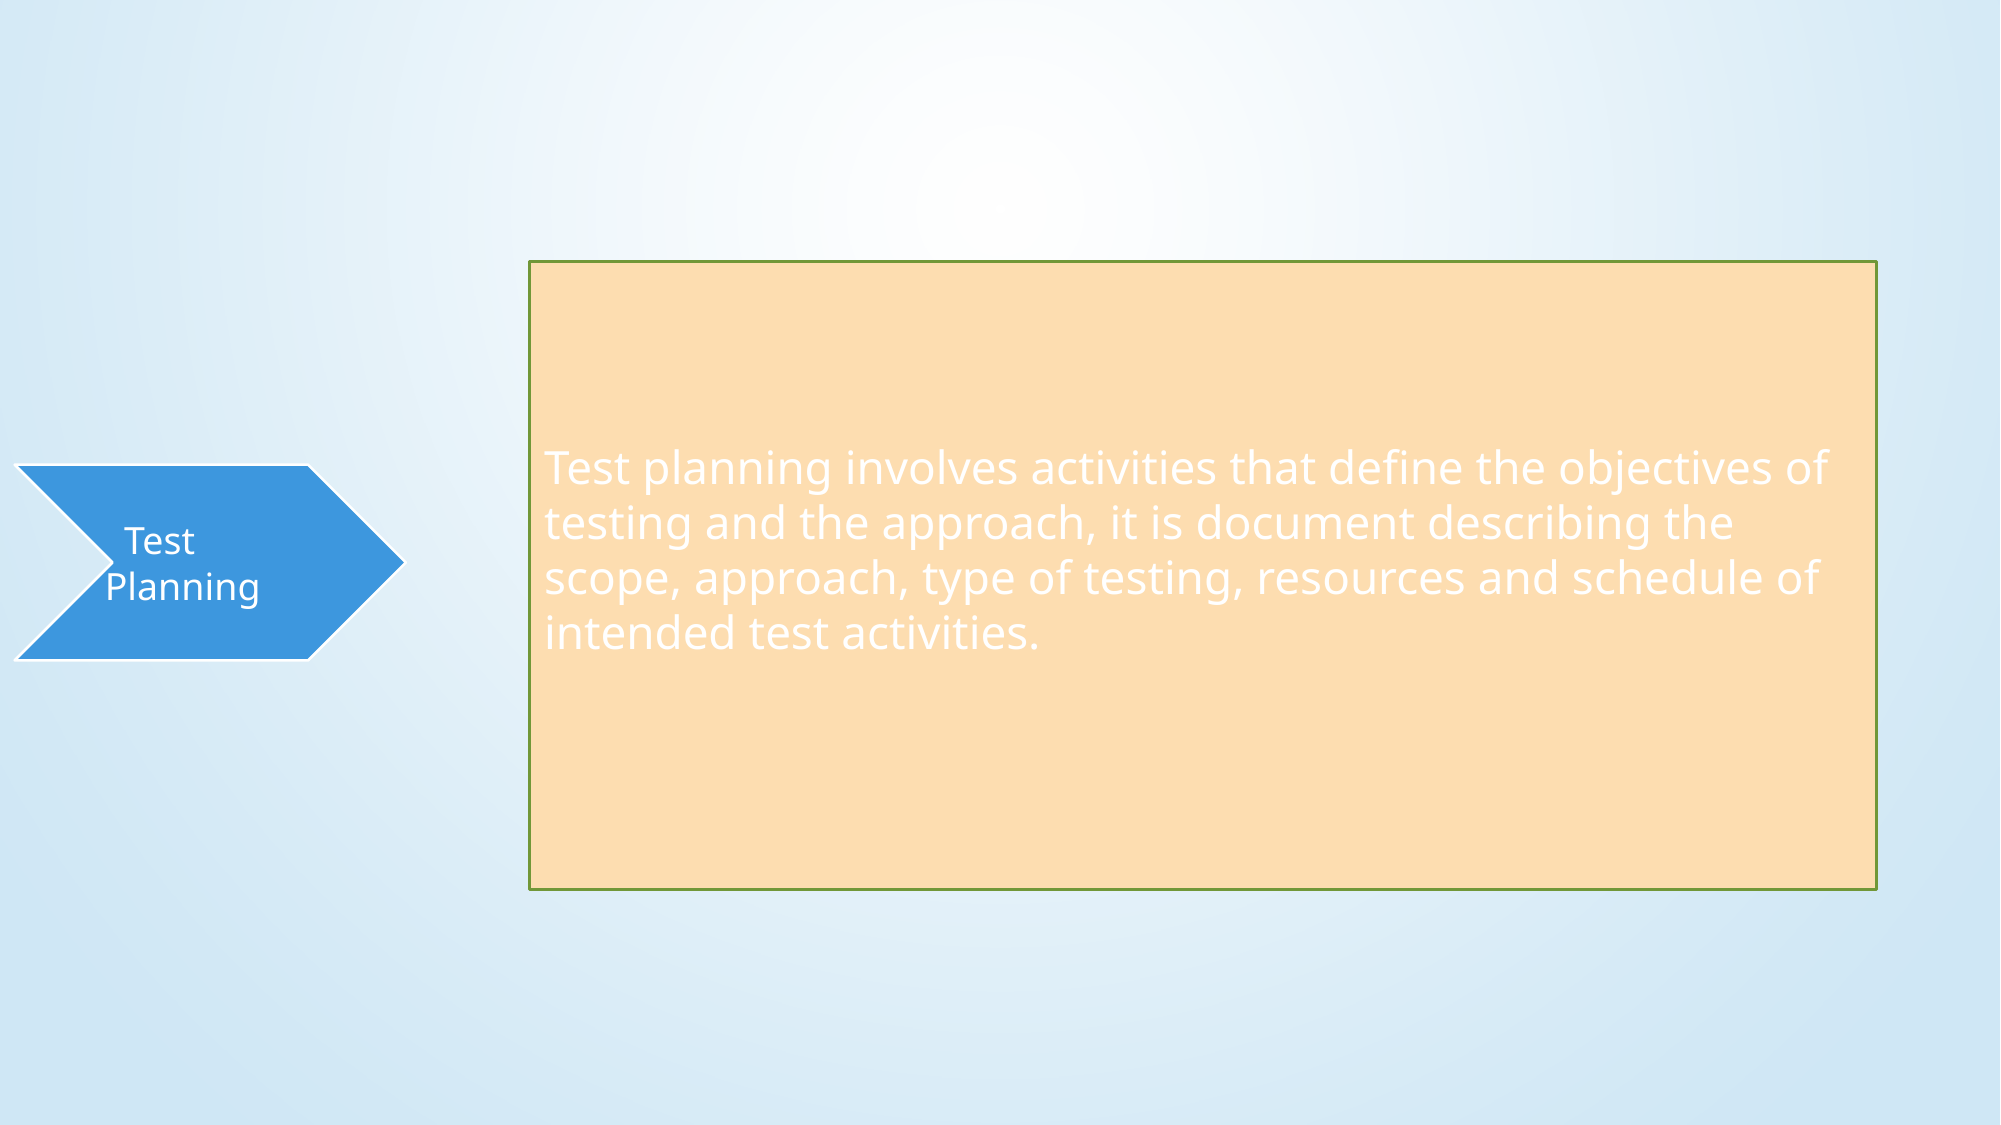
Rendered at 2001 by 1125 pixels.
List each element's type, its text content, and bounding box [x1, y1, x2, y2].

text_box Test planning involves activities that define the objectives of testing and the approach, it is document describing the scope, approach, type of testing, resources and schedule of intended test activities. [529, 261, 1877, 890]
text_box Test Planning [92, 464, 328, 661]
text_box [328, 484, 406, 641]
picture [0, 0, 2000, 1125]
text_box [14, 464, 92, 543]
text_box [14, 582, 92, 661]
